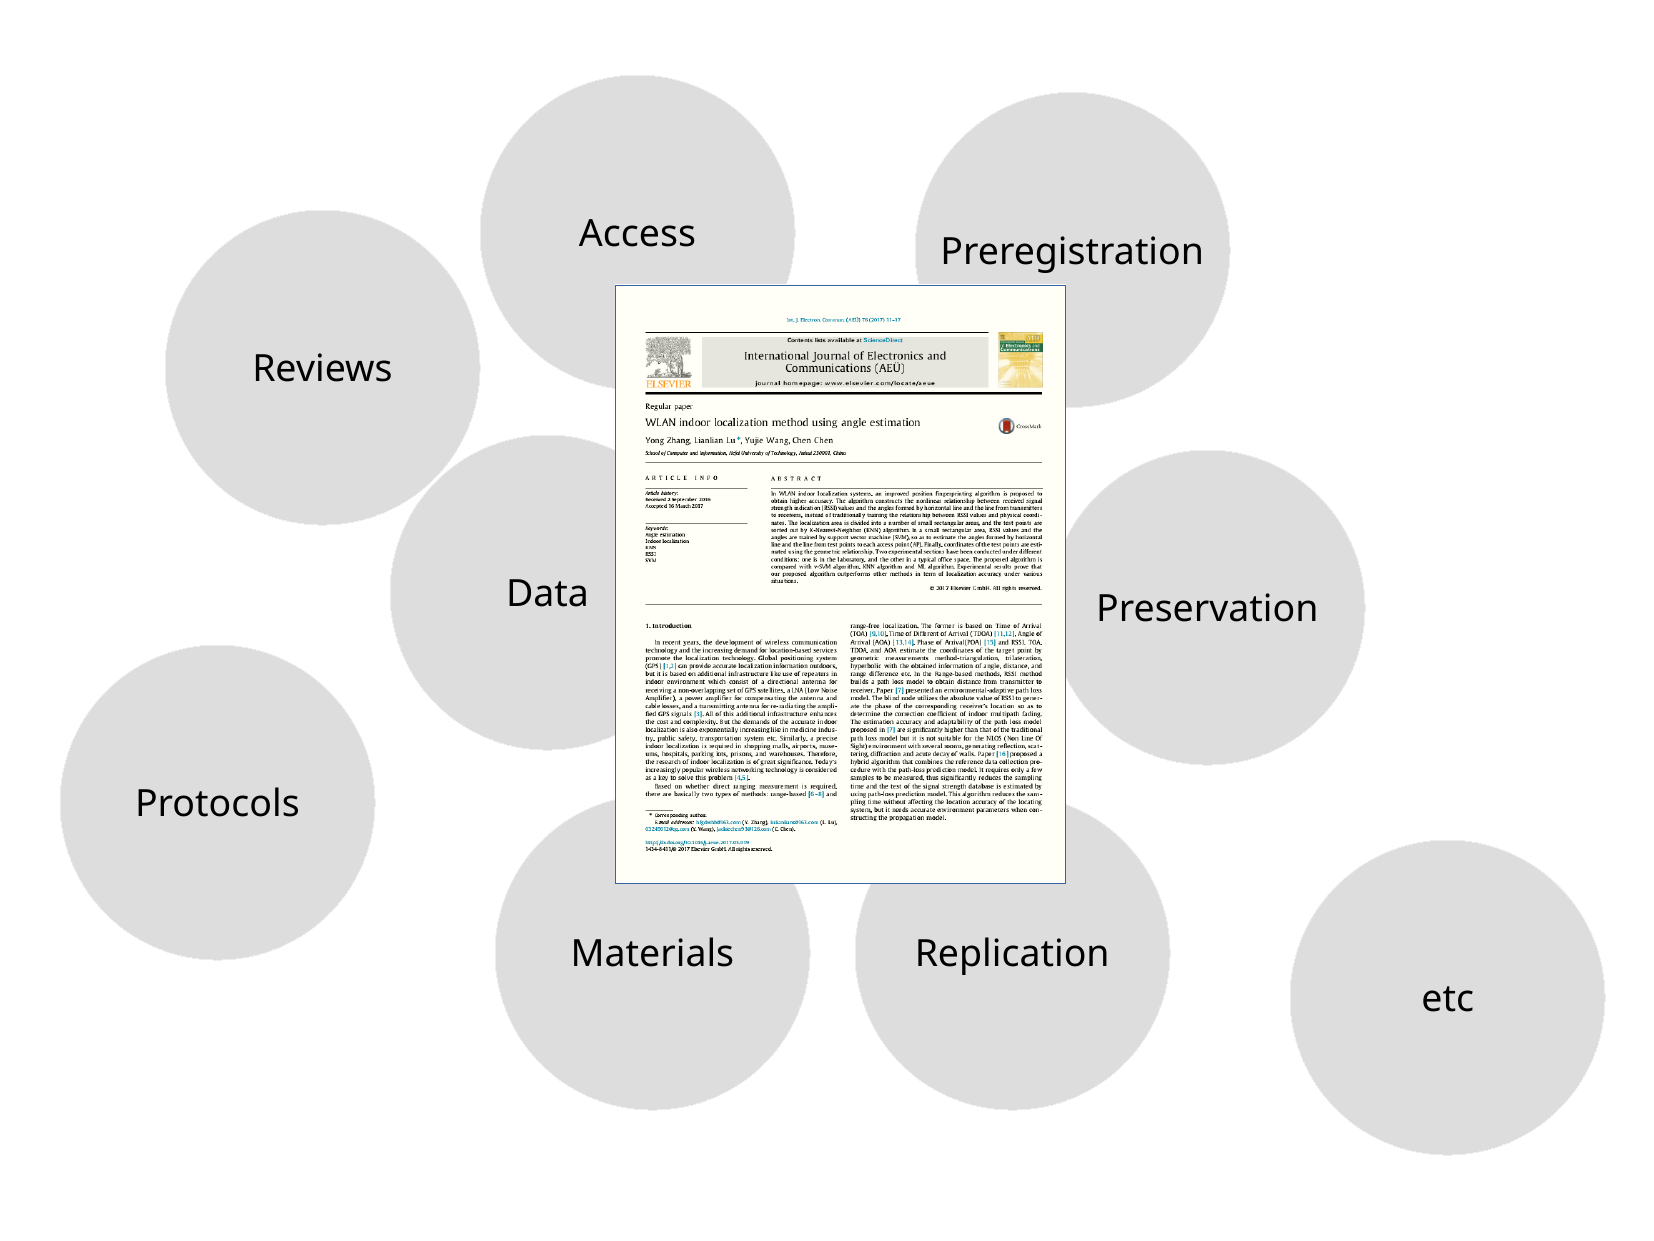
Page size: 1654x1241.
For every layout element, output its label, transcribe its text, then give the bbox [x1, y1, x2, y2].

picture [615, 284, 1066, 884]
text_box etc [1290, 840, 1606, 1156]
text_box Data [390, 435, 615, 751]
text_box Preregistration [915, 92, 1231, 408]
text_box Access [480, 75, 796, 389]
text_box Replication [855, 804, 1171, 1111]
text_box Materials [495, 799, 811, 1111]
text_box Protocols [60, 645, 376, 961]
text_box Preservation [1066, 450, 1366, 766]
text_box Reviews [165, 210, 481, 526]
